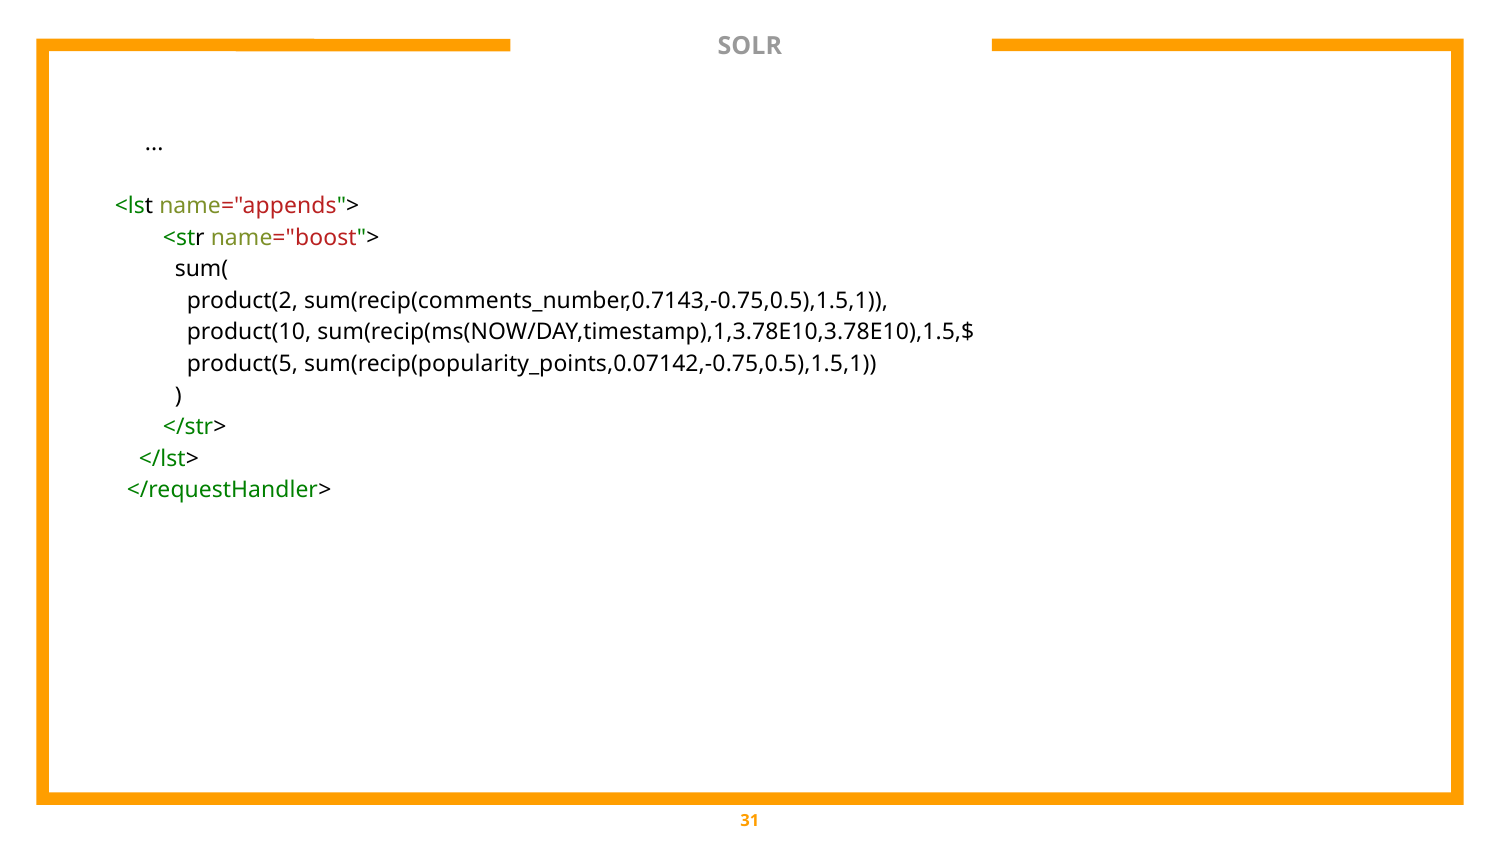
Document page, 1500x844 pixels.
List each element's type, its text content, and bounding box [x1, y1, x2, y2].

list ... <lst name="appends"> <str name="boost"> sum( product(2, sum(recip(comments_number,0.7143,-0.75,0.5),1.5,1)), product(10, sum(recip(ms(NOW/DAY,timestamp),1,3.78E10,3.78E10),1.5,$ product(5, sum(recip(popularity_points,0.07142,-0.75,0.5),1.5,1)) ) </str> </lst> </requestHandler> [99, 81, 1400, 763]
slide_number <number> [0, 798, 1500, 844]
title SOLR [531, 15, 969, 81]
